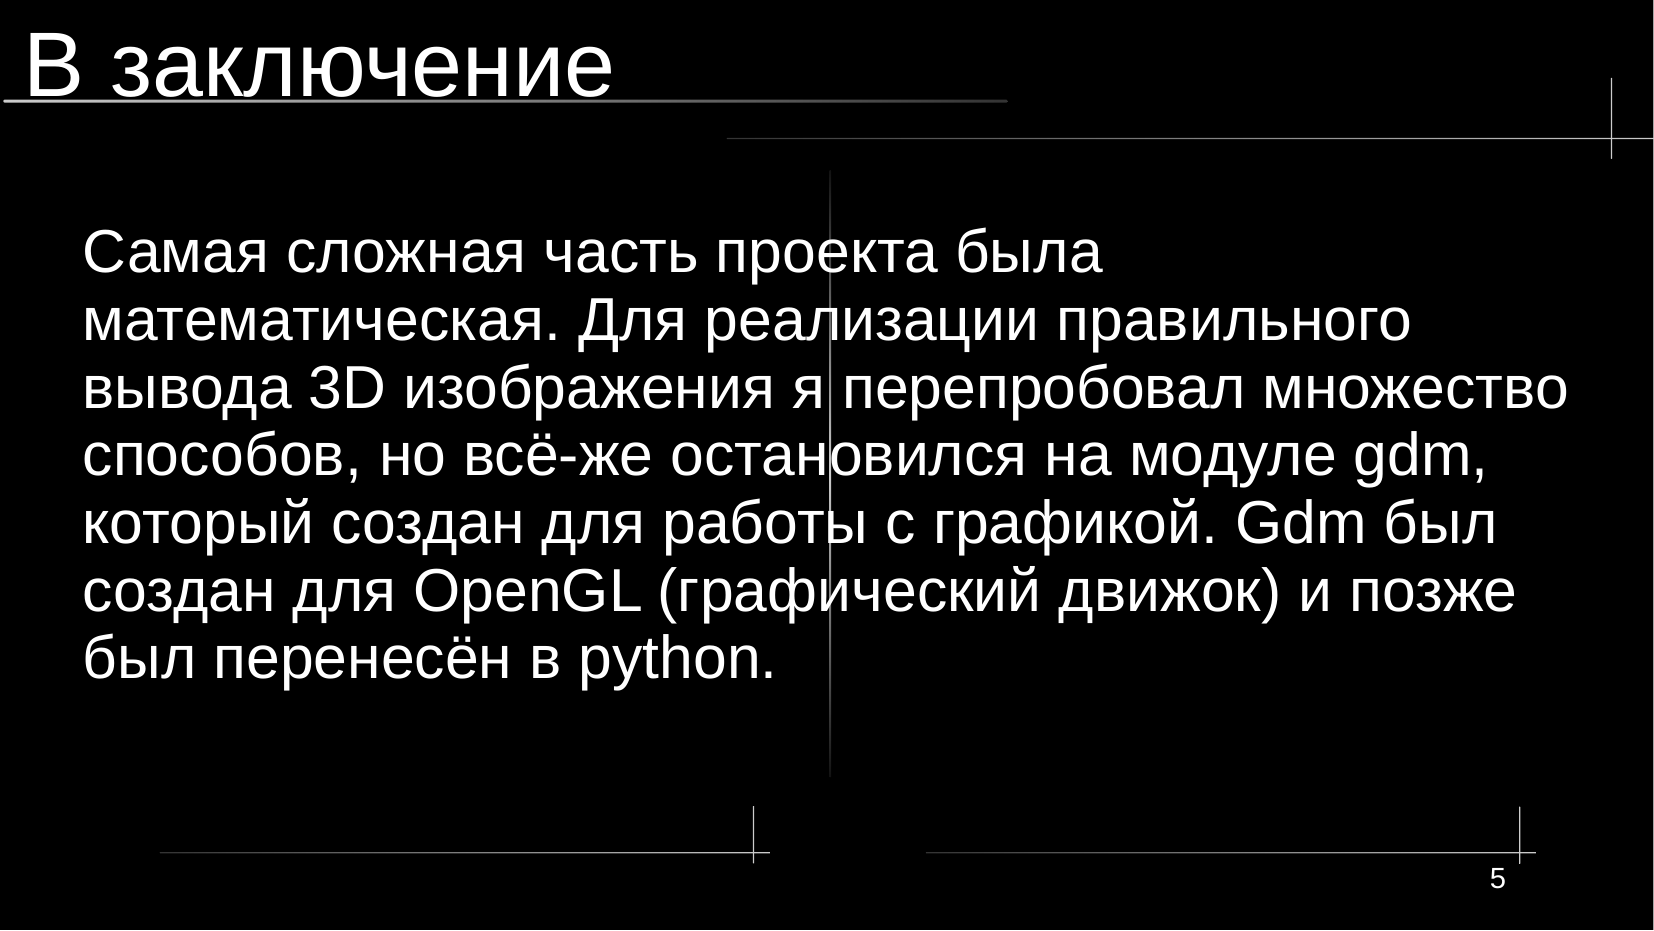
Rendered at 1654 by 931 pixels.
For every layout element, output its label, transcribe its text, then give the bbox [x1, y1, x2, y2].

title В заключение [23, 11, 1589, 119]
list Самая сложная часть проекта была математическая. Для реализации правильного вывода 3D изображения я перепробовал множество способов, но всё-же остановился на модуле gdm, который создан для работы с графикой. Gdm был создан для OpenGL (графический движок) и позже был перенесён в python. [82, 217, 1571, 758]
